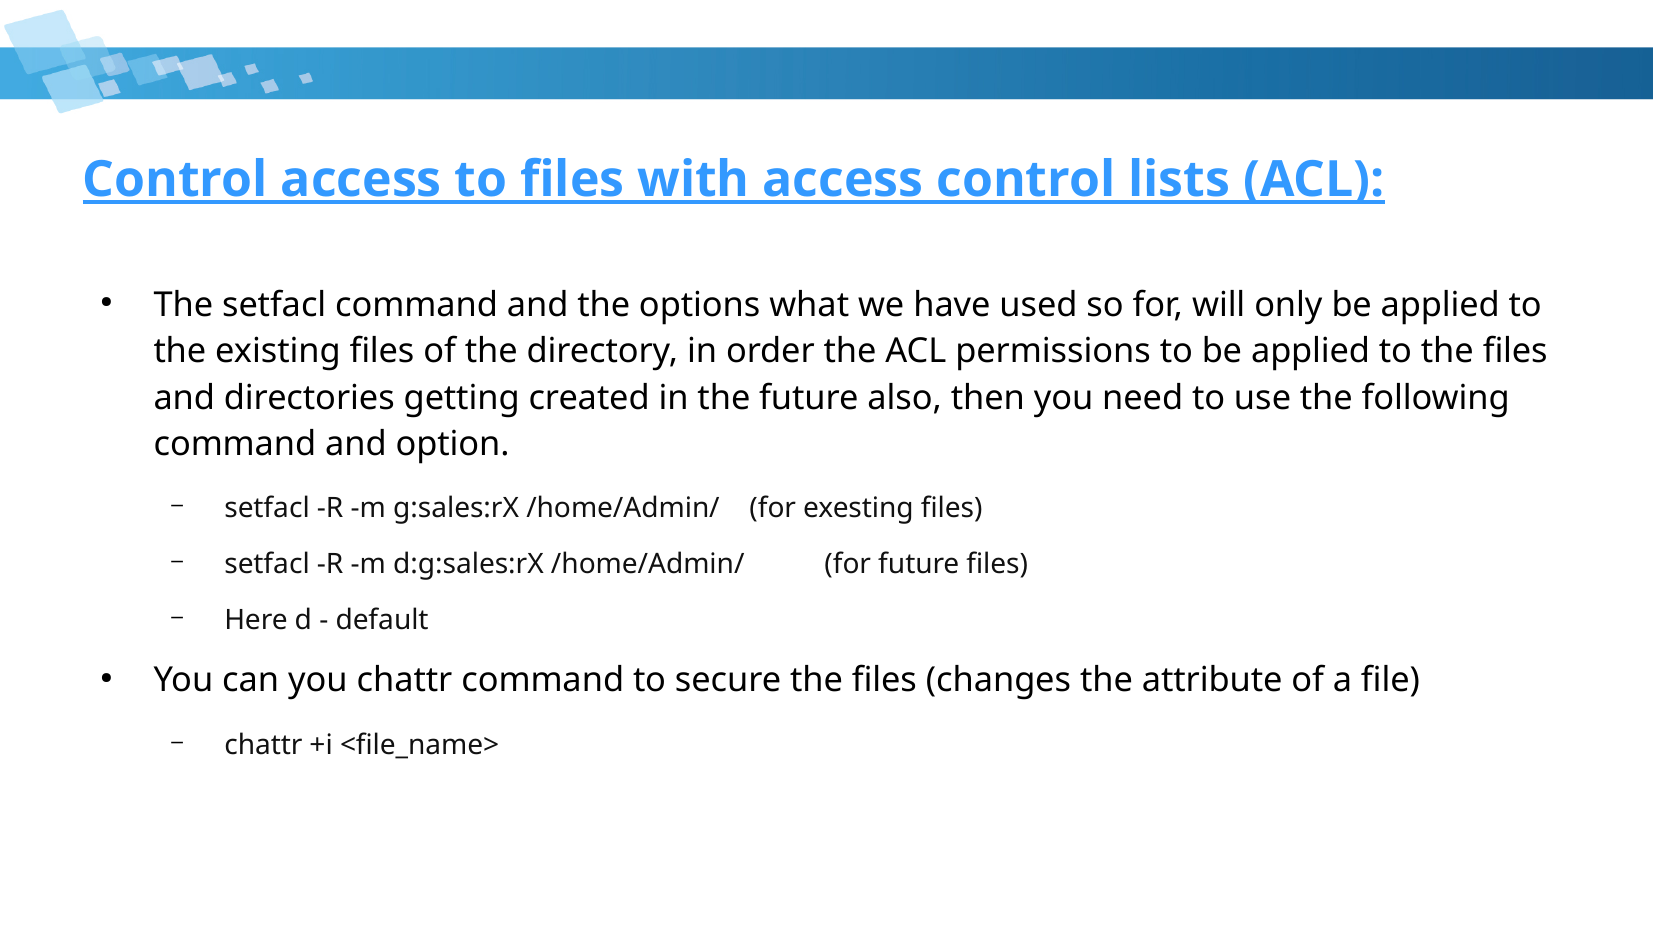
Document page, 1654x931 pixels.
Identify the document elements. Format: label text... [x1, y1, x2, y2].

title Control access to files with access control lists (ACL): [82, 99, 1571, 255]
list The setfacl command and the options what we have used so for, will only be applied to the existing files of the directory, in order the ACL permissions to be applied to the files and directories getting created in the future also, then you need to use the following command and option. setfacl -R -m g:sales:rX /home/Admin/ (for exesting files) setfacl -R -m d:g:sales:rX /home/Admin/ (for future files) Here d - default You can you chattr command to secure the files (changes the attribute of a file) chattr +i <file_name> [82, 279, 1571, 820]
picture [0, 0, 1653, 929]
